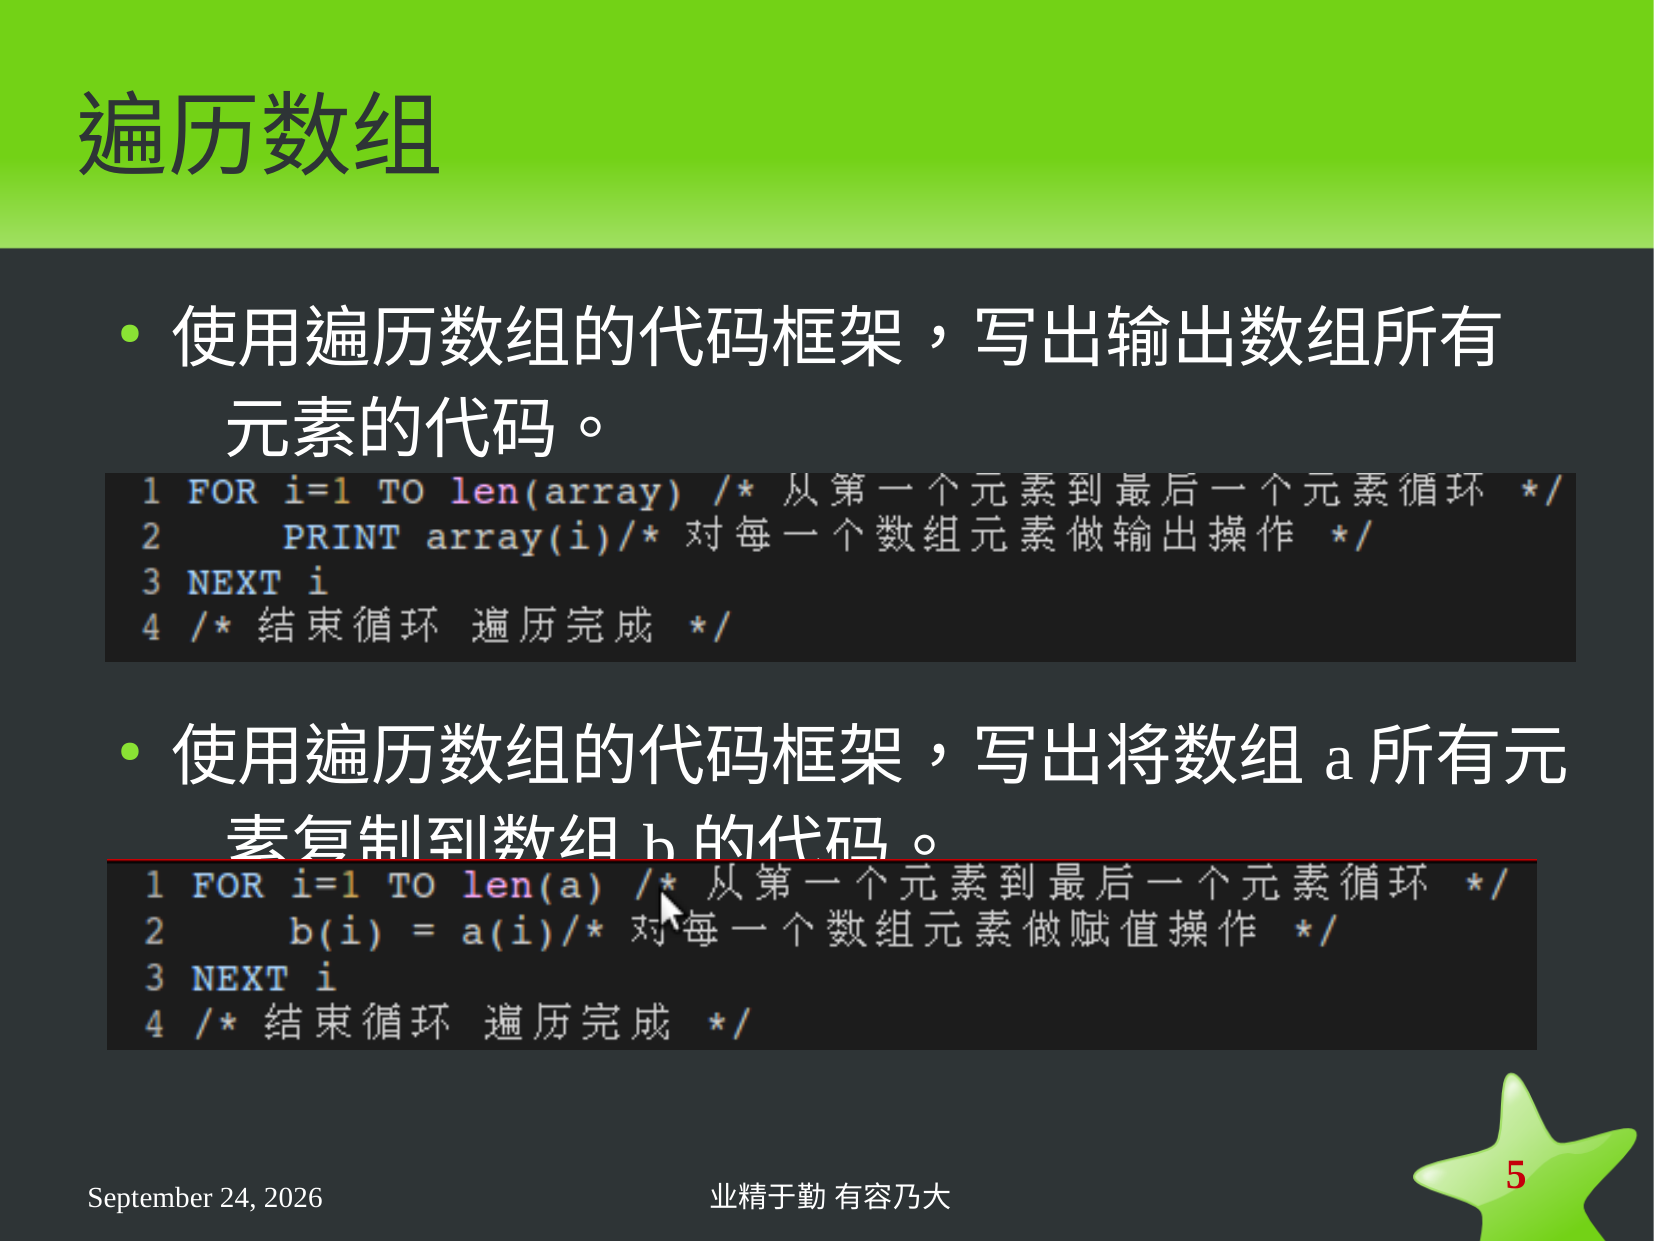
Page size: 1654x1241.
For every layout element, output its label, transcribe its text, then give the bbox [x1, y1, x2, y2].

picture [0, 0, 1654, 1241]
list 使用遍历数组的代码框架，写出输出数组所有元素的代码。 使用遍历数组的代码框架，写出将数组a所有元素复制到数组b的代码。 [82, 290, 1571, 1109]
title 遍历数组 [76, 29, 1565, 237]
